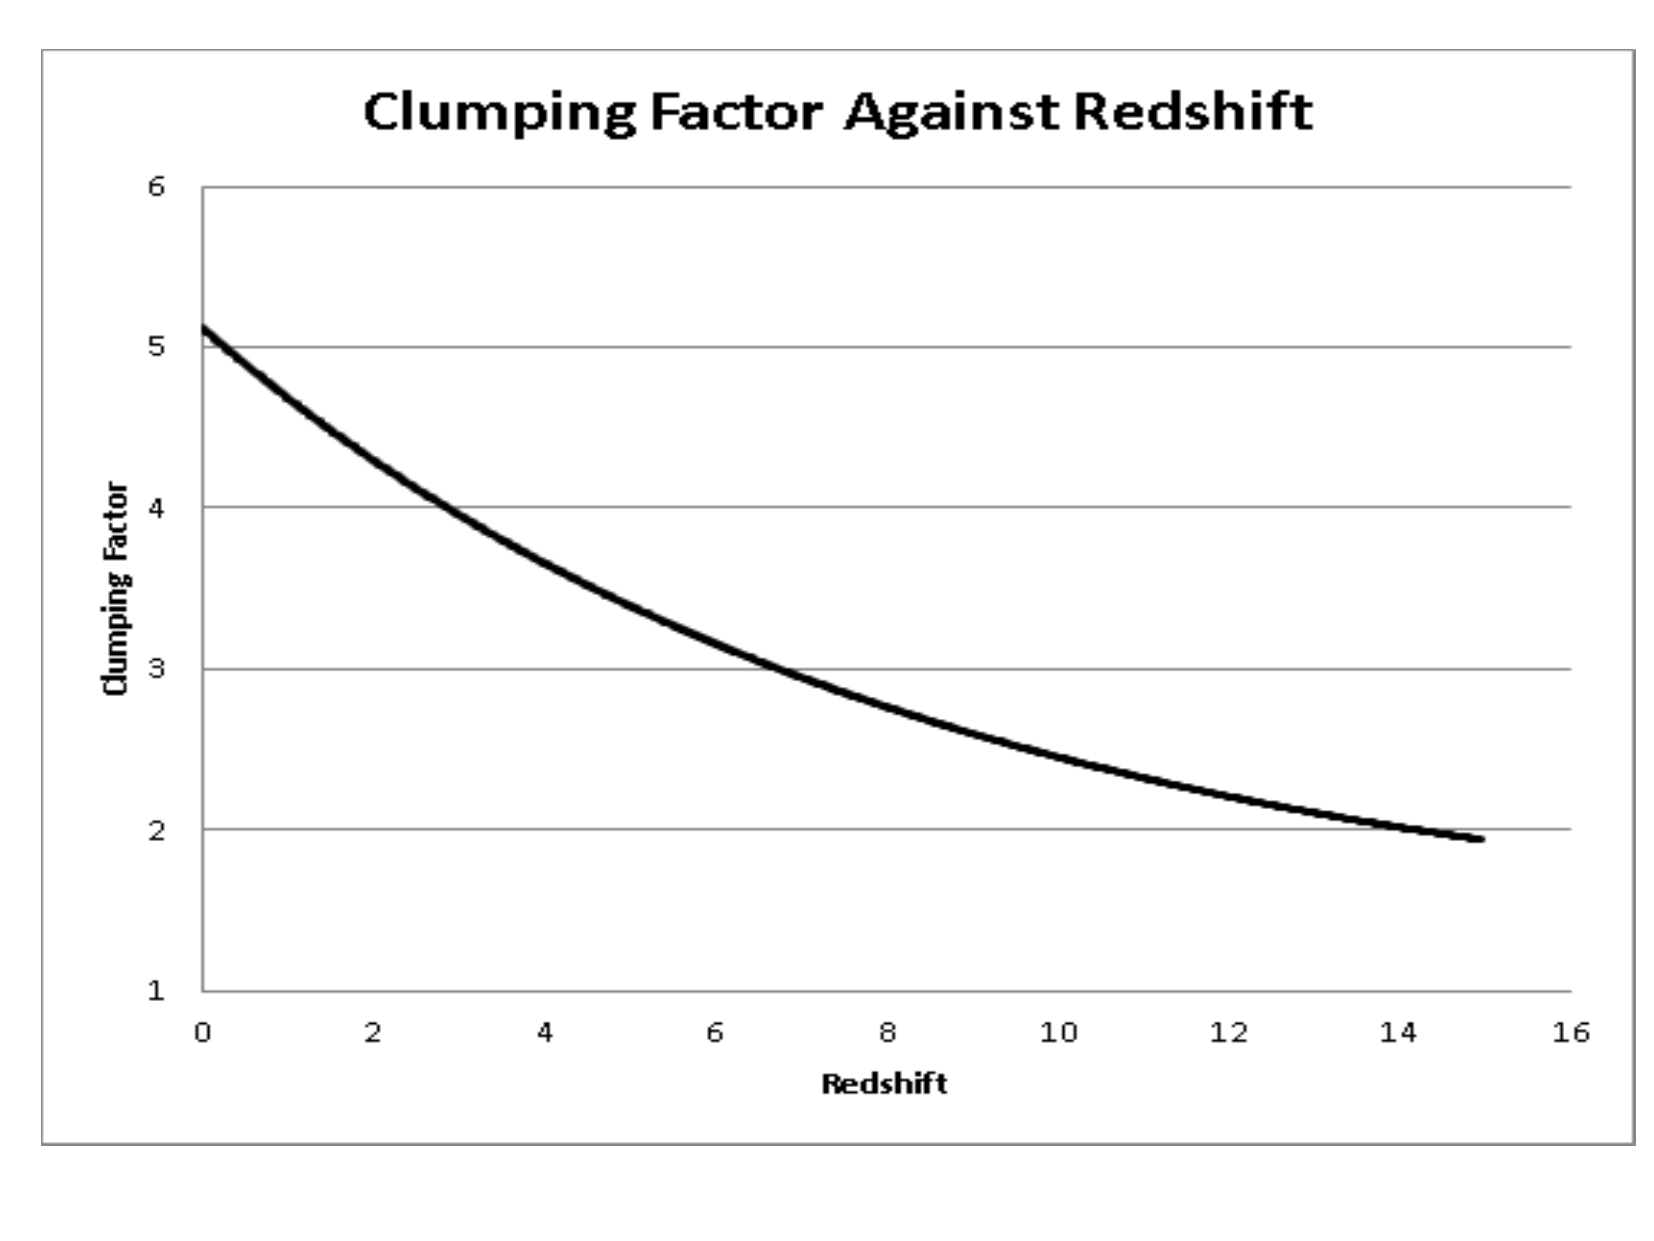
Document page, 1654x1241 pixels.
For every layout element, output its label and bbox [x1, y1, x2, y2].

picture [41, 49, 1636, 1146]
